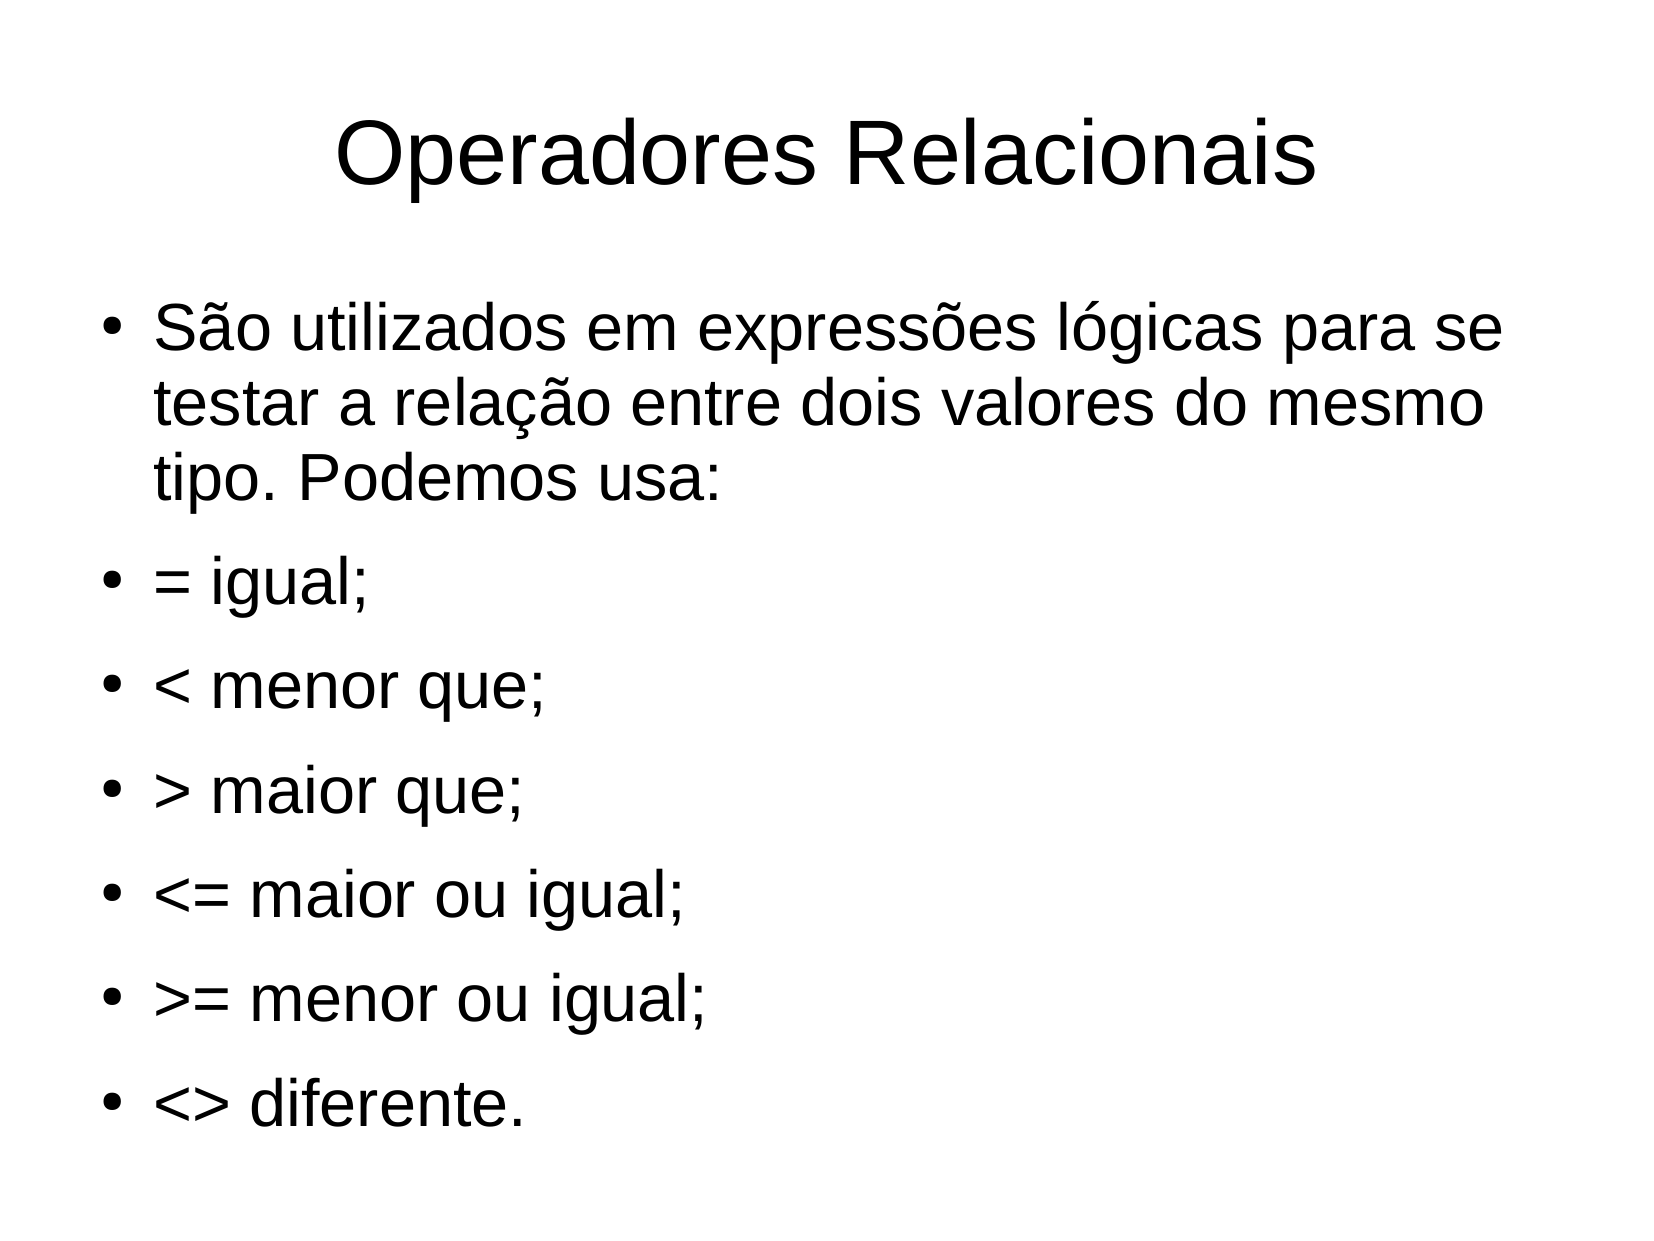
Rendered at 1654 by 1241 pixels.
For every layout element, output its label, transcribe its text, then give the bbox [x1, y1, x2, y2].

title Operadores Relacionais [82, 49, 1571, 257]
list São utilizados em expressões lógicas para se testar a relação entre dois valores do mesmo tipo. Podemos usa: = igual; < menor que; > maior que; <= maior ou igual; >= menor ou igual; <> diferente. [82, 290, 1571, 1141]
